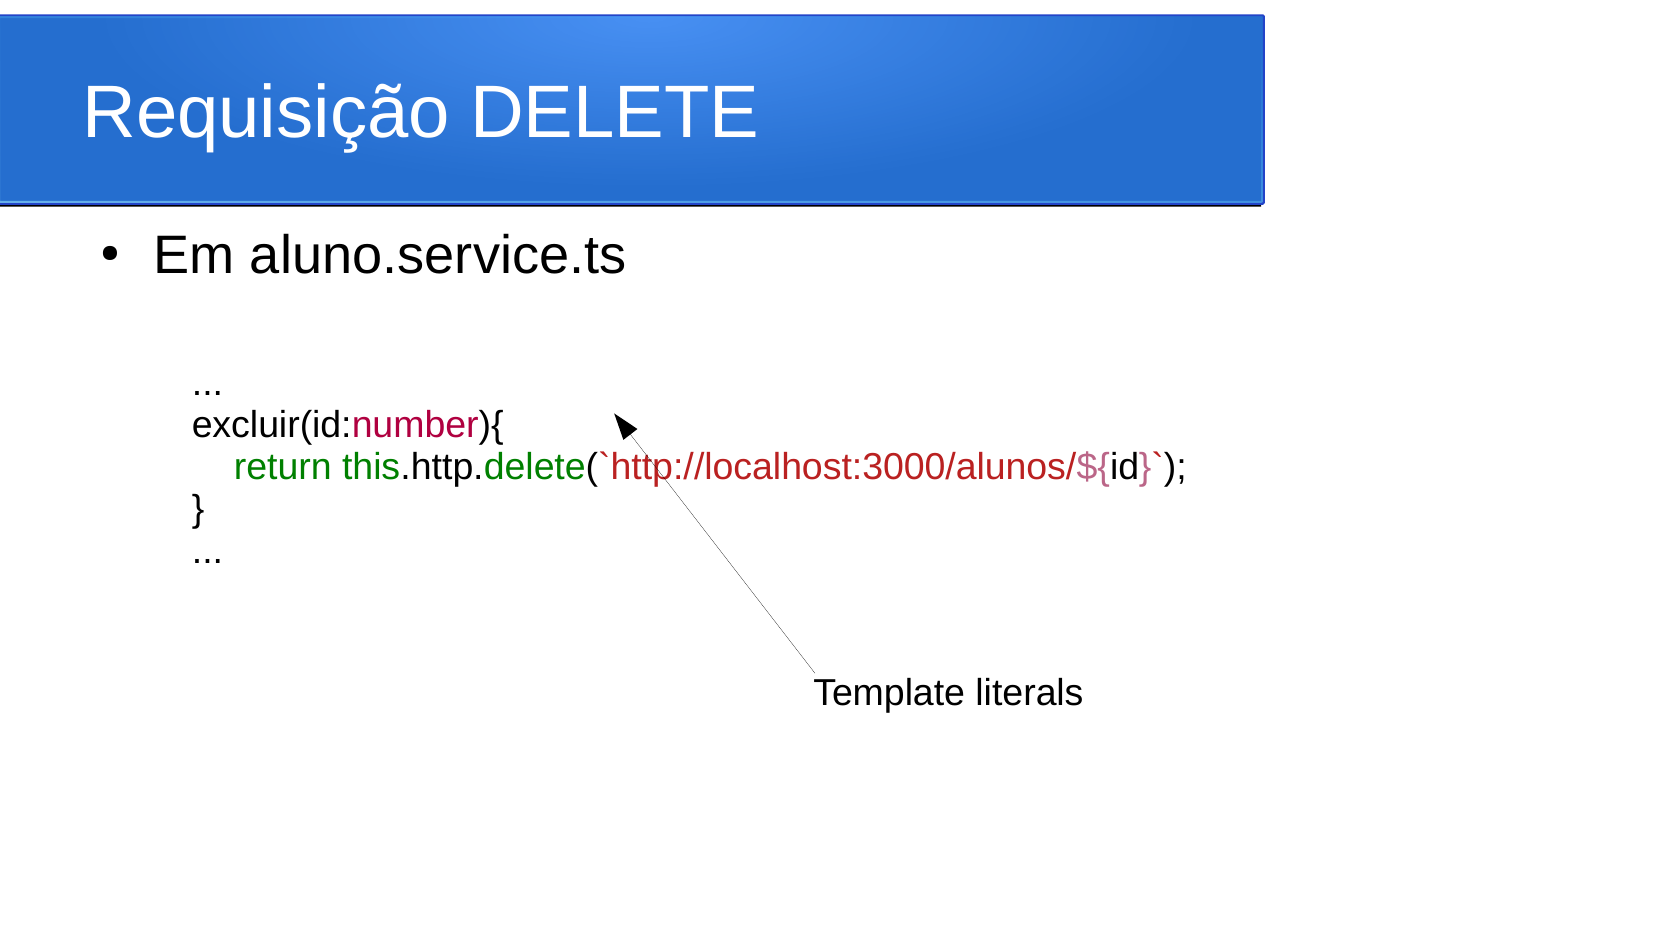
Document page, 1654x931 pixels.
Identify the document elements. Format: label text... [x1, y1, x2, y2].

text_box Template literals [798, 663, 1099, 721]
title Requisição DELETE [82, 35, 1235, 189]
text_box ... excluir(id:number){ return this.http.delete(`http://localhost:3000/alunos/${id}`); } ... [177, 354, 1276, 580]
list Em aluno.service.ts [82, 224, 1571, 764]
